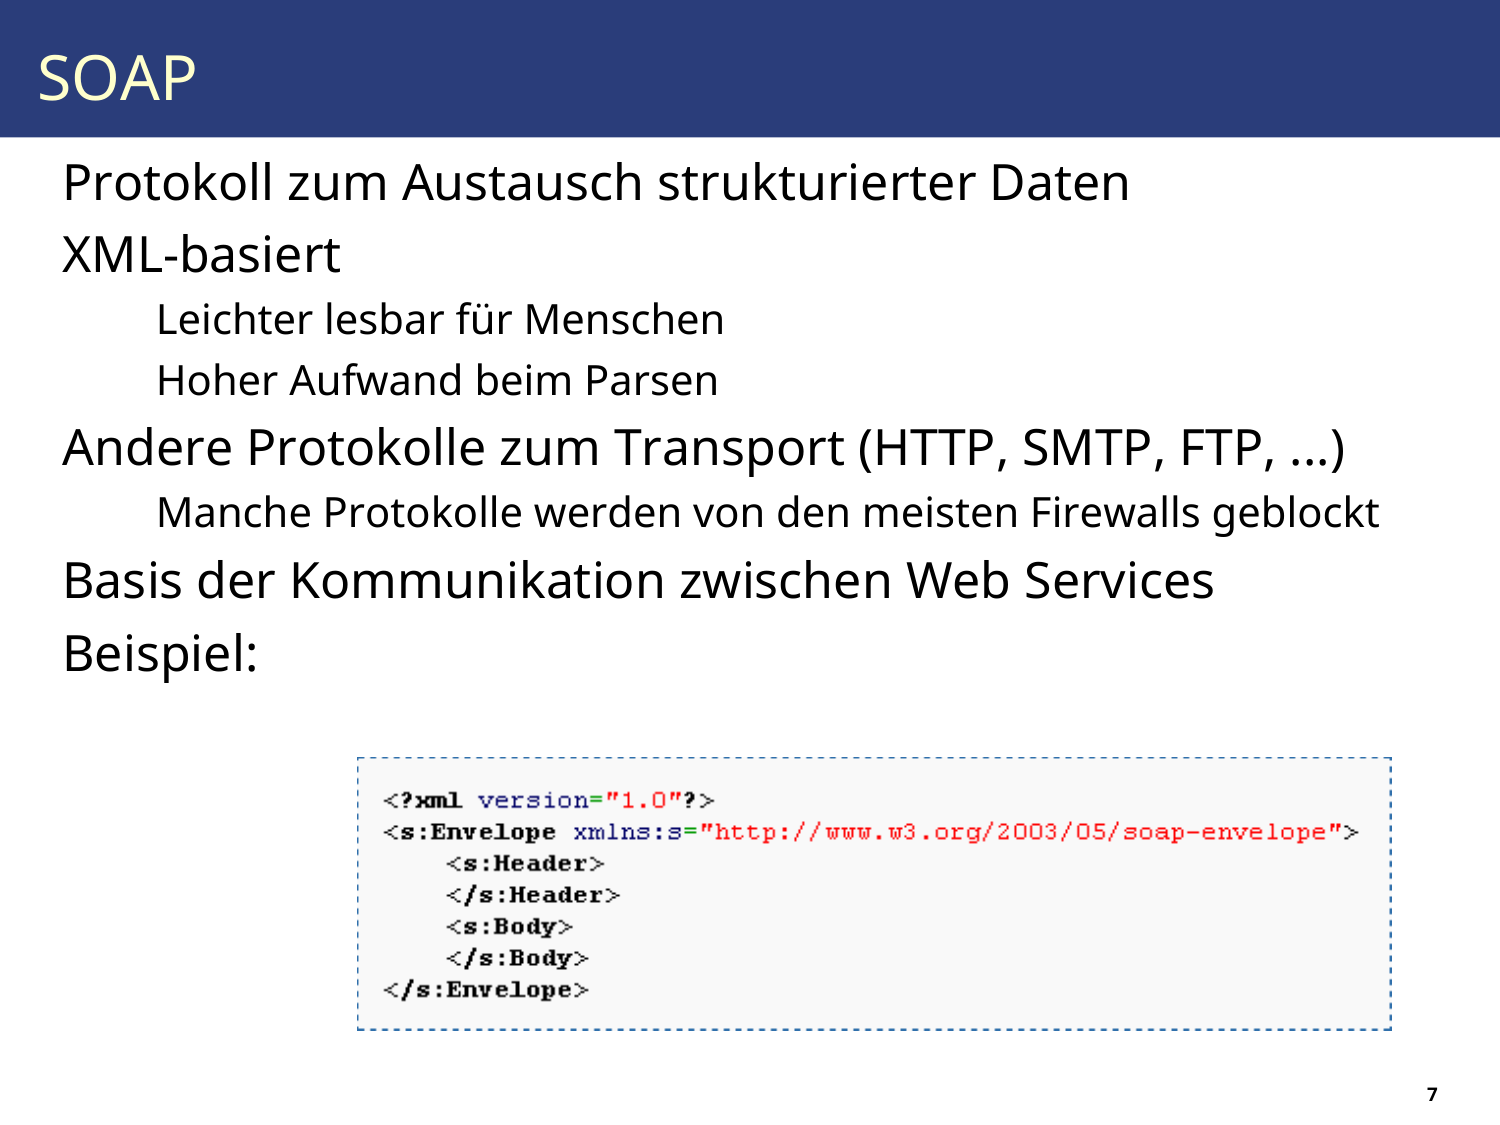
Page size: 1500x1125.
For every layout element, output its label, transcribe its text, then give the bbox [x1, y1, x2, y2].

text_box Protokoll zum Austausch strukturierter Daten XML-basiert Leichter lesbar für Menschen Hoher Aufwand beim Parsen Andere Protokolle zum Transport (HTTP, SMTP, FTP, ...)‏ Manche Protokolle werden von den meisten Firewalls geblockt Basis der Kommunikation zwischen Web Services Beispiel: [62, 149, 1450, 1073]
picture [357, 757, 1392, 1031]
text_box SOAP [37, 0, 1476, 151]
text_box <Nummer> [1412, 1077, 1500, 1117]
